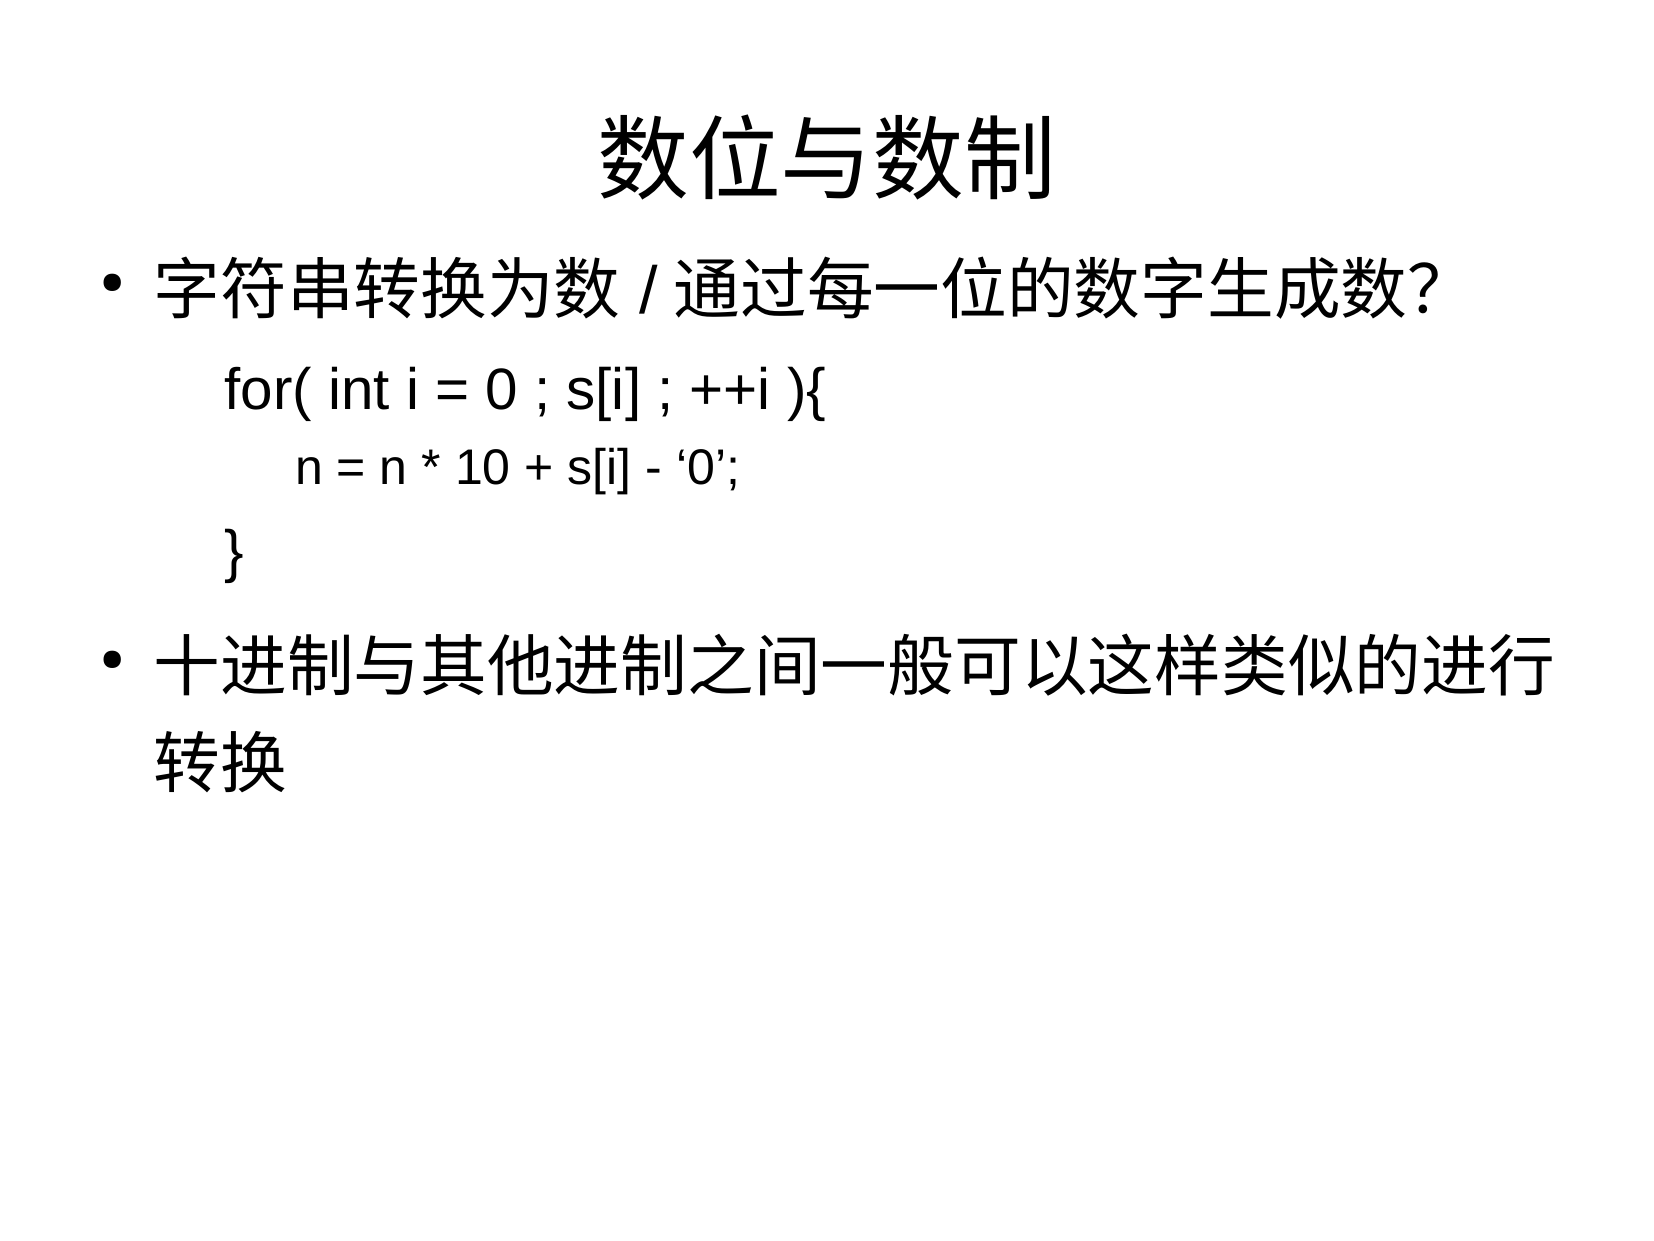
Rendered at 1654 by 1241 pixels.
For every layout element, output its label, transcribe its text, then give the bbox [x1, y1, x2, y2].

title 数位与数制 [82, 49, 1571, 236]
list 字符串转换为数/通过每一位的数字生成数？ for( int i = 0 ; s[i] ; ++i ){ n = n * 10 + s[i] - ‘0’; } 十进制与其他进制之间一般可以这样类似的进行转换 [82, 236, 1571, 1182]
